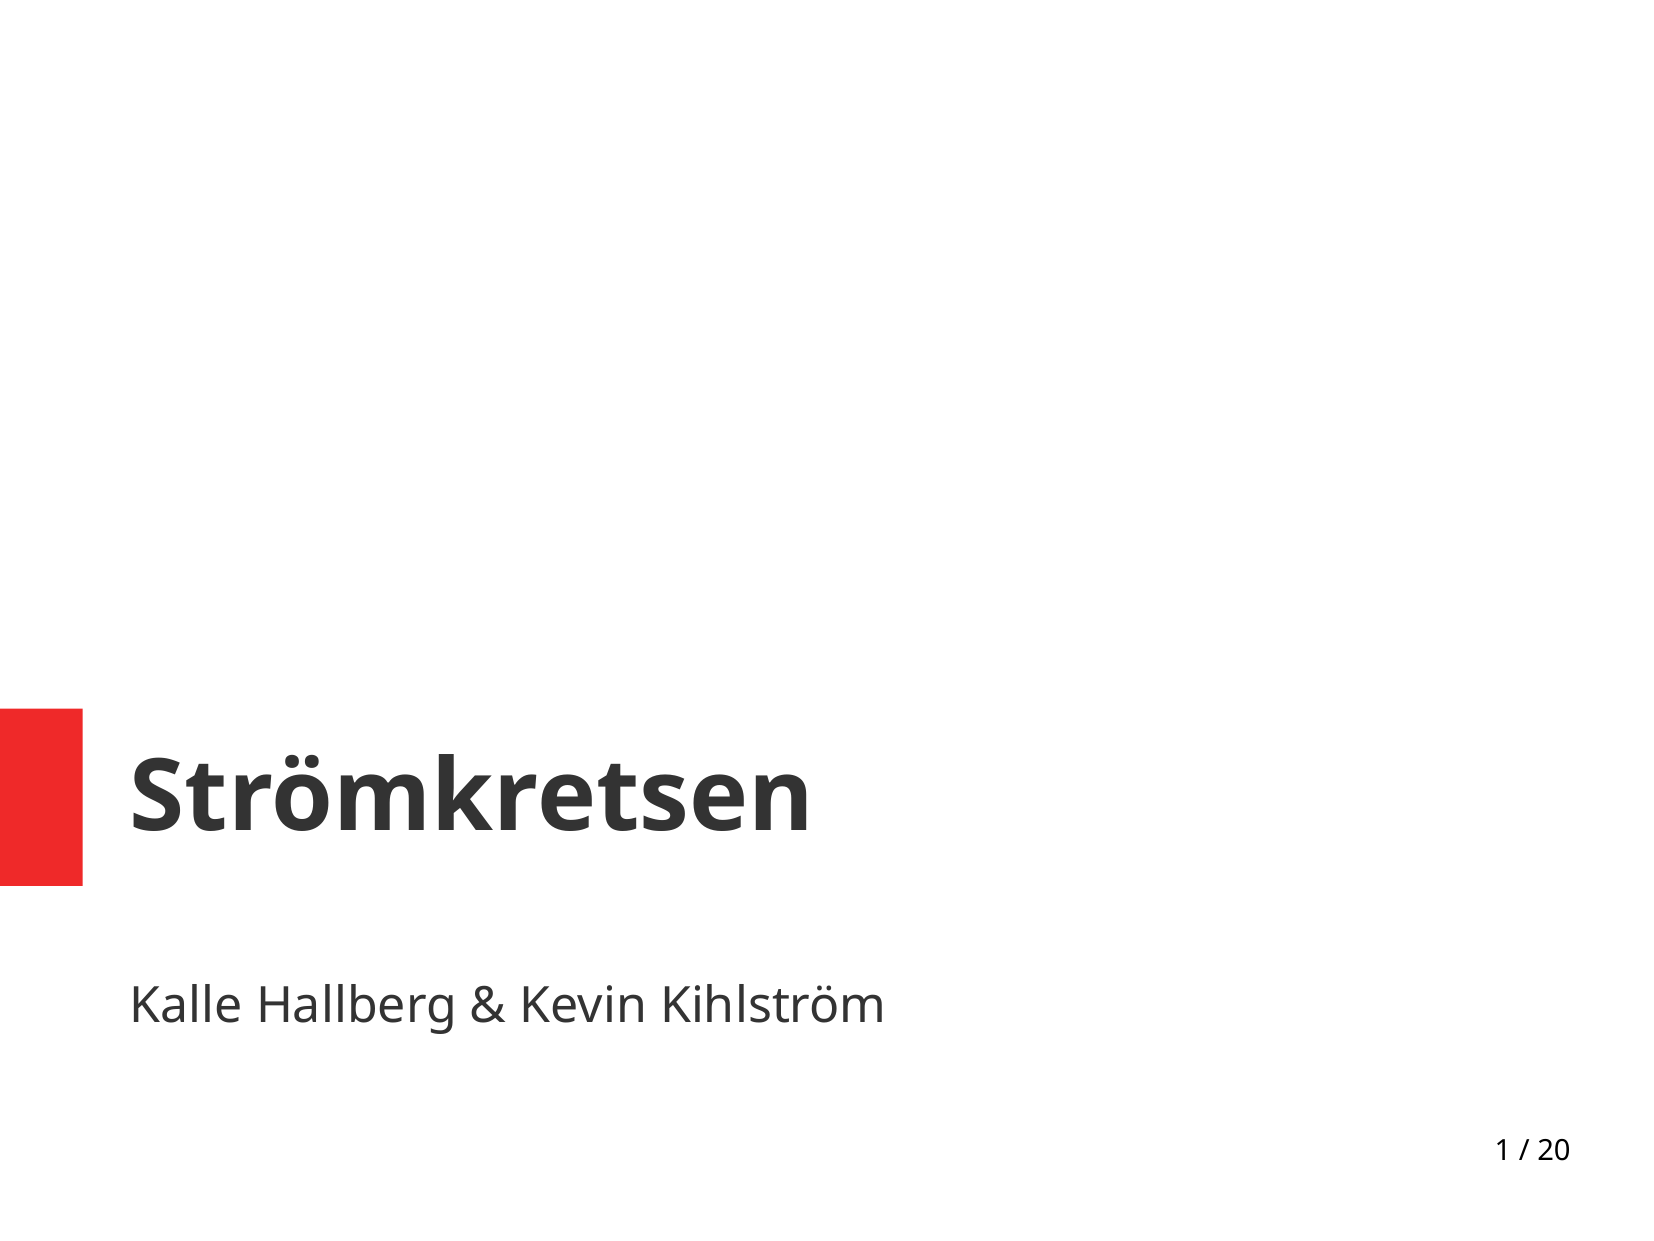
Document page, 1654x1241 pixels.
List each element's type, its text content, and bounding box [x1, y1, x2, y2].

title Strömkretsen [129, 673, 1536, 910]
list Kalle Hallberg & Kevin Kihlström [129, 968, 1536, 1130]
